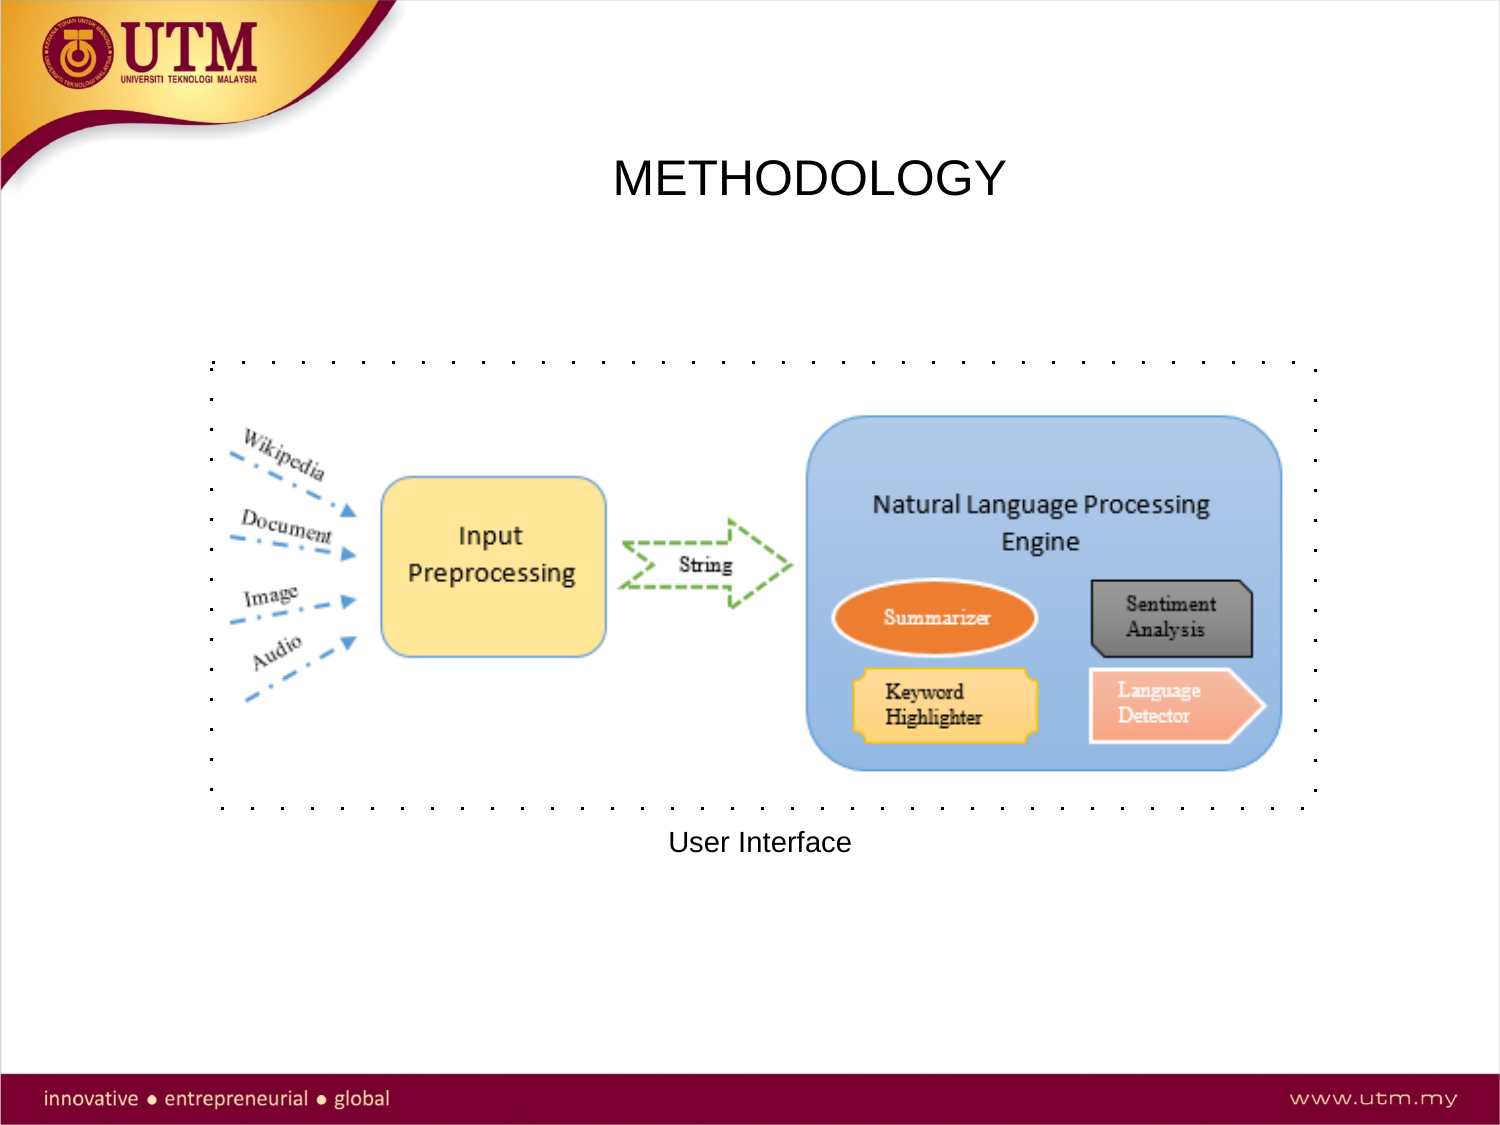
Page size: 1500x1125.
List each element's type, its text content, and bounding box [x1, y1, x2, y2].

text_box METHODOLOGY [480, 142, 1141, 214]
picture [0, 0, 1500, 1125]
text_box User Interface [653, 819, 879, 899]
